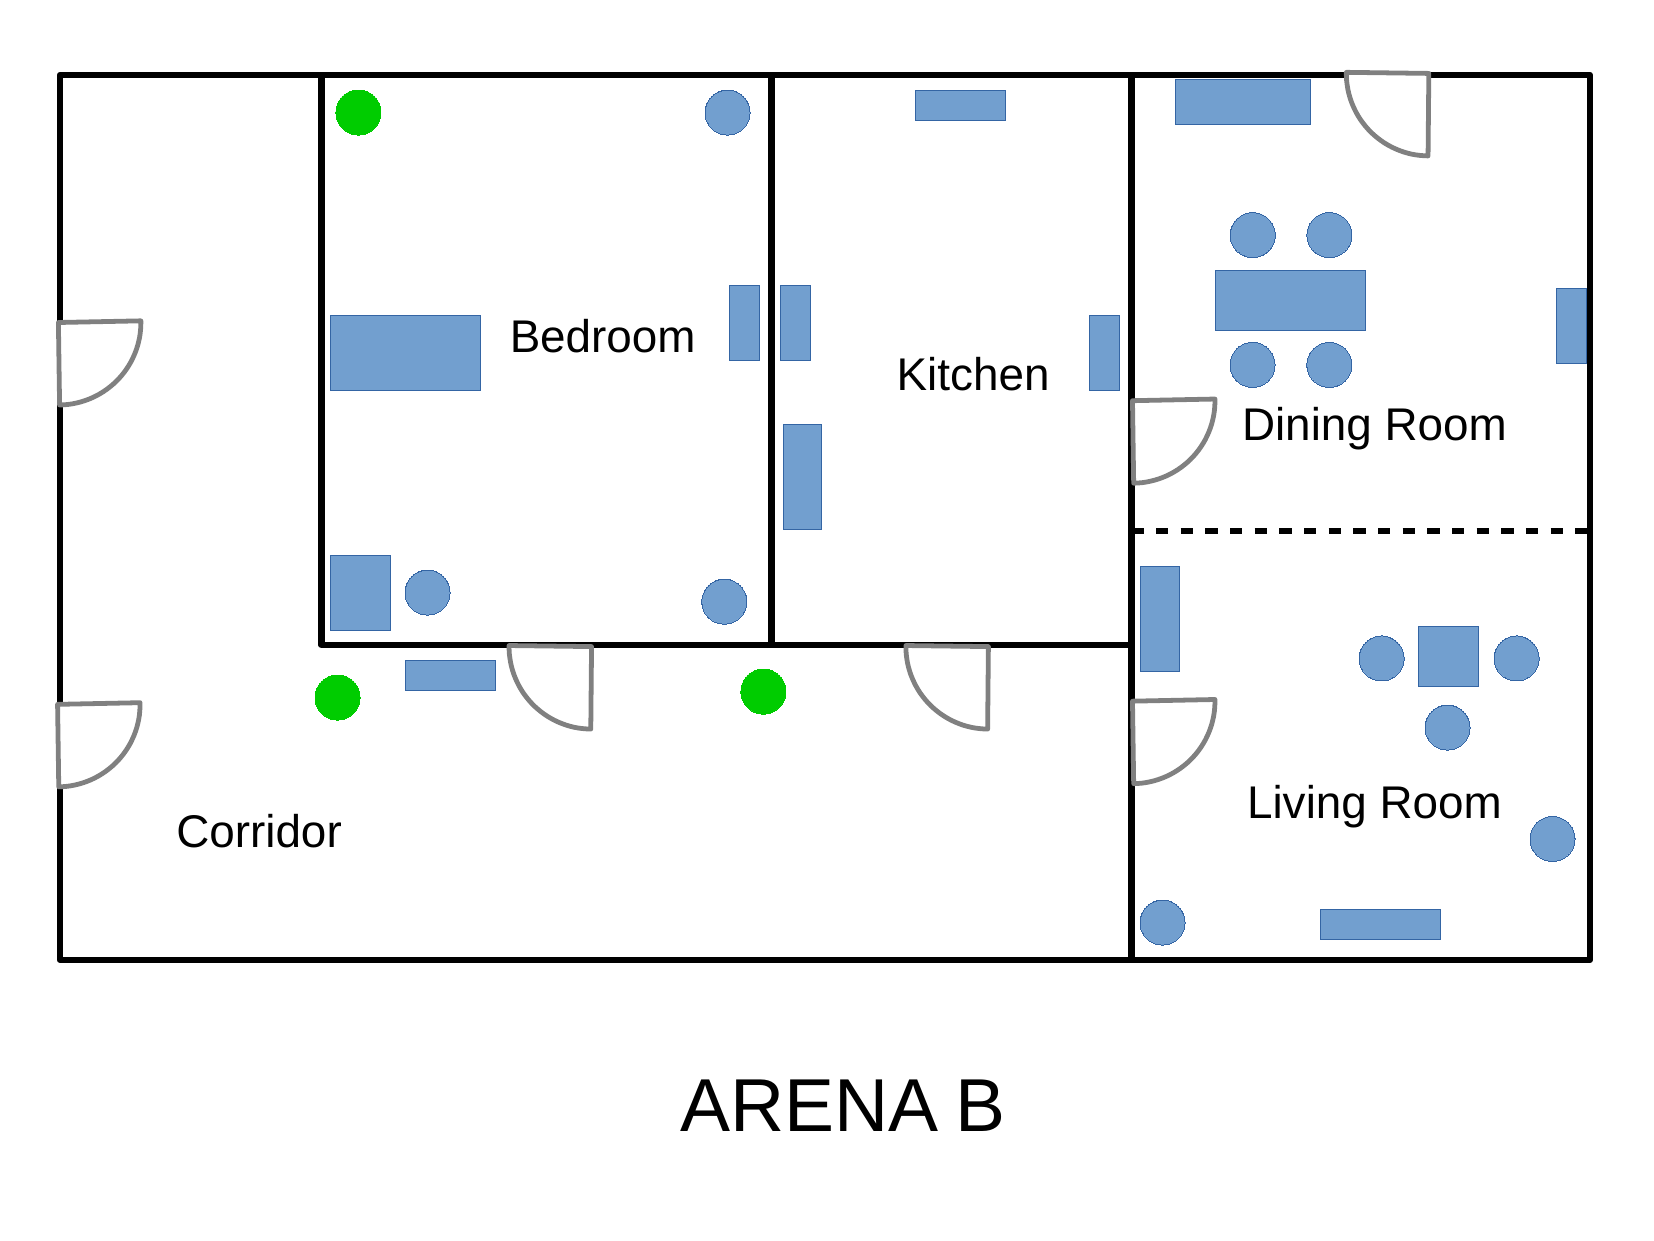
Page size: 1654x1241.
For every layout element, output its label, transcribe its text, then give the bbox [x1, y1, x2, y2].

text_box Living Room [1232, 769, 1517, 836]
text_box Dining Room [1227, 391, 1522, 458]
text_box Kitchen [881, 341, 1065, 408]
text_box Bedroom [495, 303, 711, 370]
text_box Corridor [161, 798, 357, 865]
text_box [57, 72, 1591, 961]
text_box ARENA B [665, 1055, 1071, 1155]
